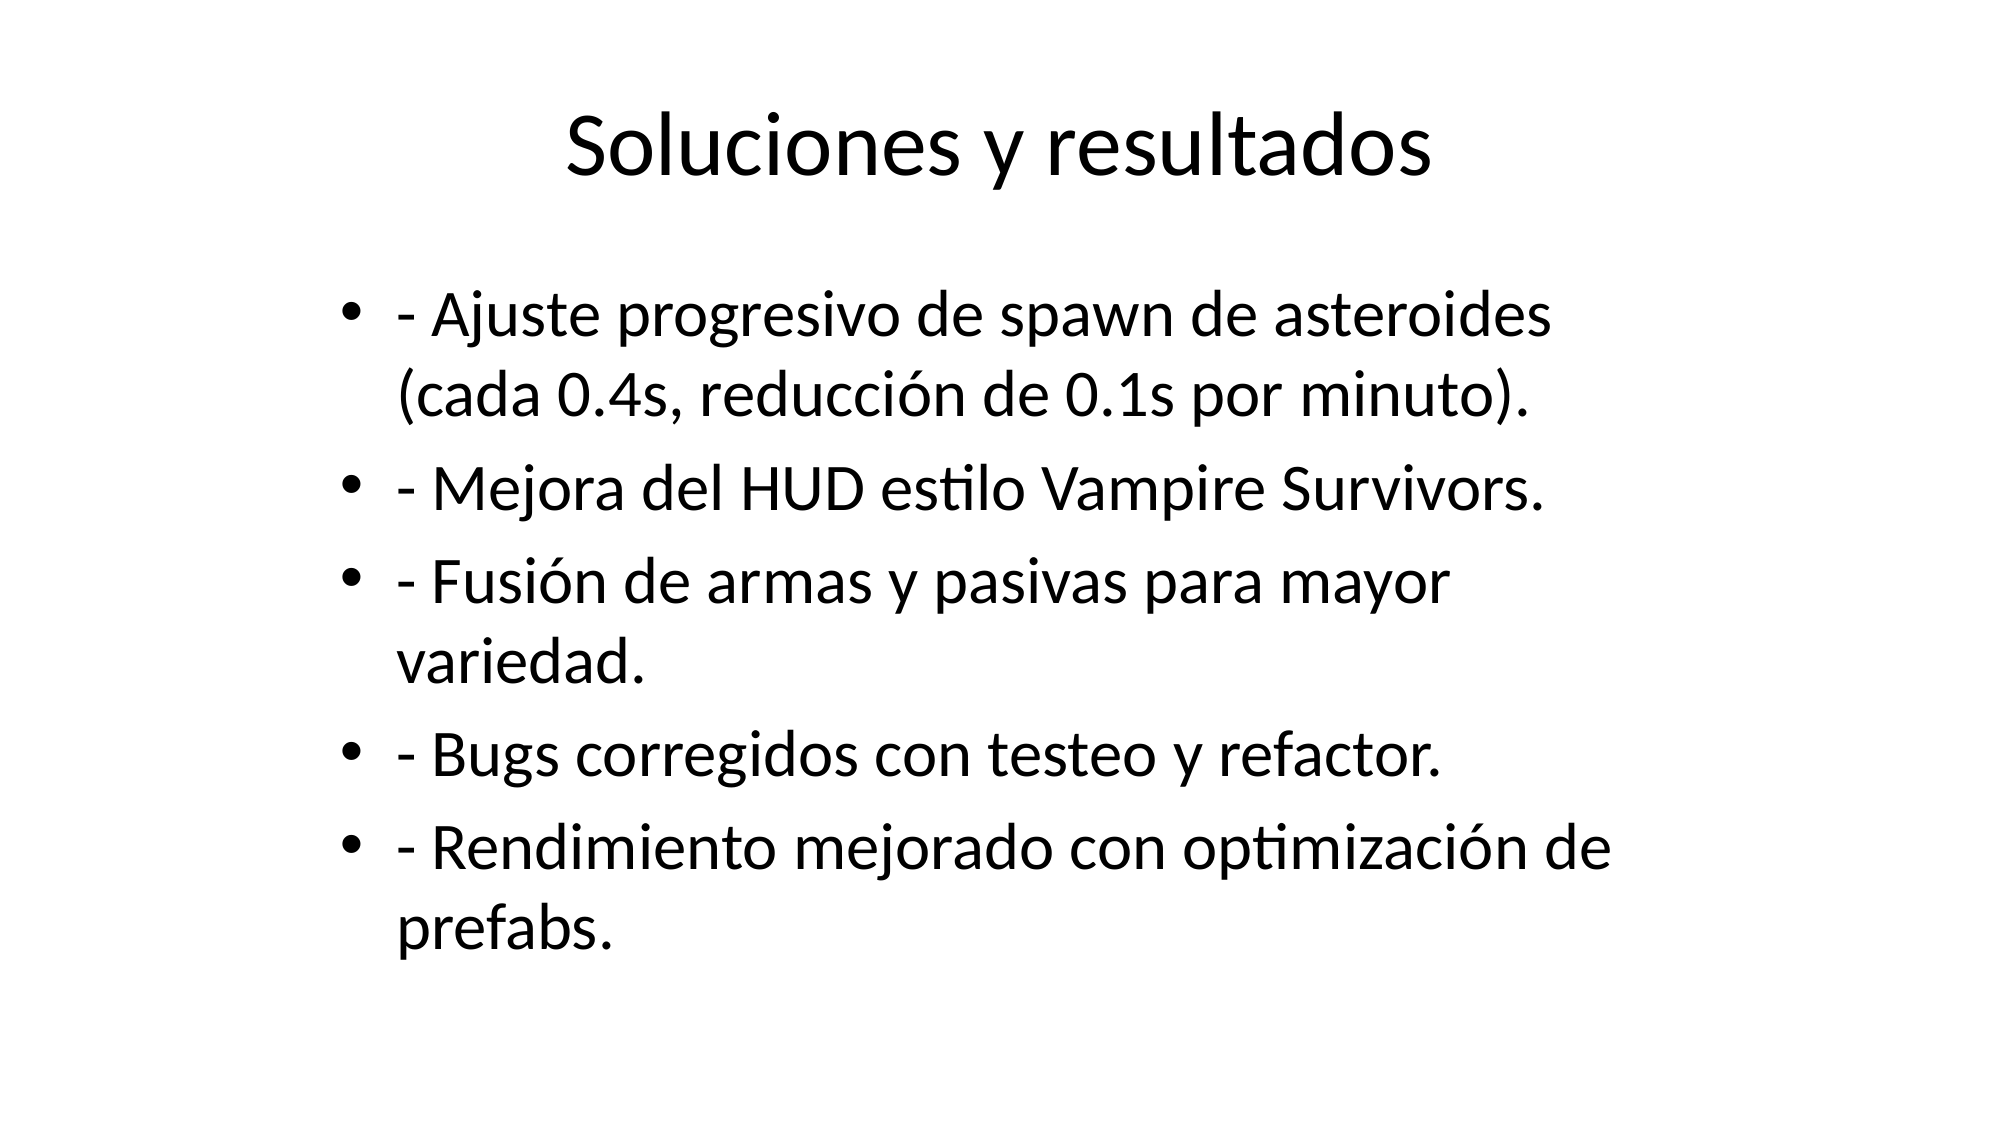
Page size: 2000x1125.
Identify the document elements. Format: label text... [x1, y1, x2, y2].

title Soluciones y resultados [324, 45, 1675, 233]
list - Ajuste progresivo de spawn de asteroides (cada 0.4s, reducción de 0.1s por minuto). - Mejora del HUD estilo Vampire Survivors. - Fusión de armas y pasivas para mayor variedad. - Bugs corregidos con testeo y refactor. - Rendimiento mejorado con optimización de prefabs. [324, 262, 1675, 1005]
